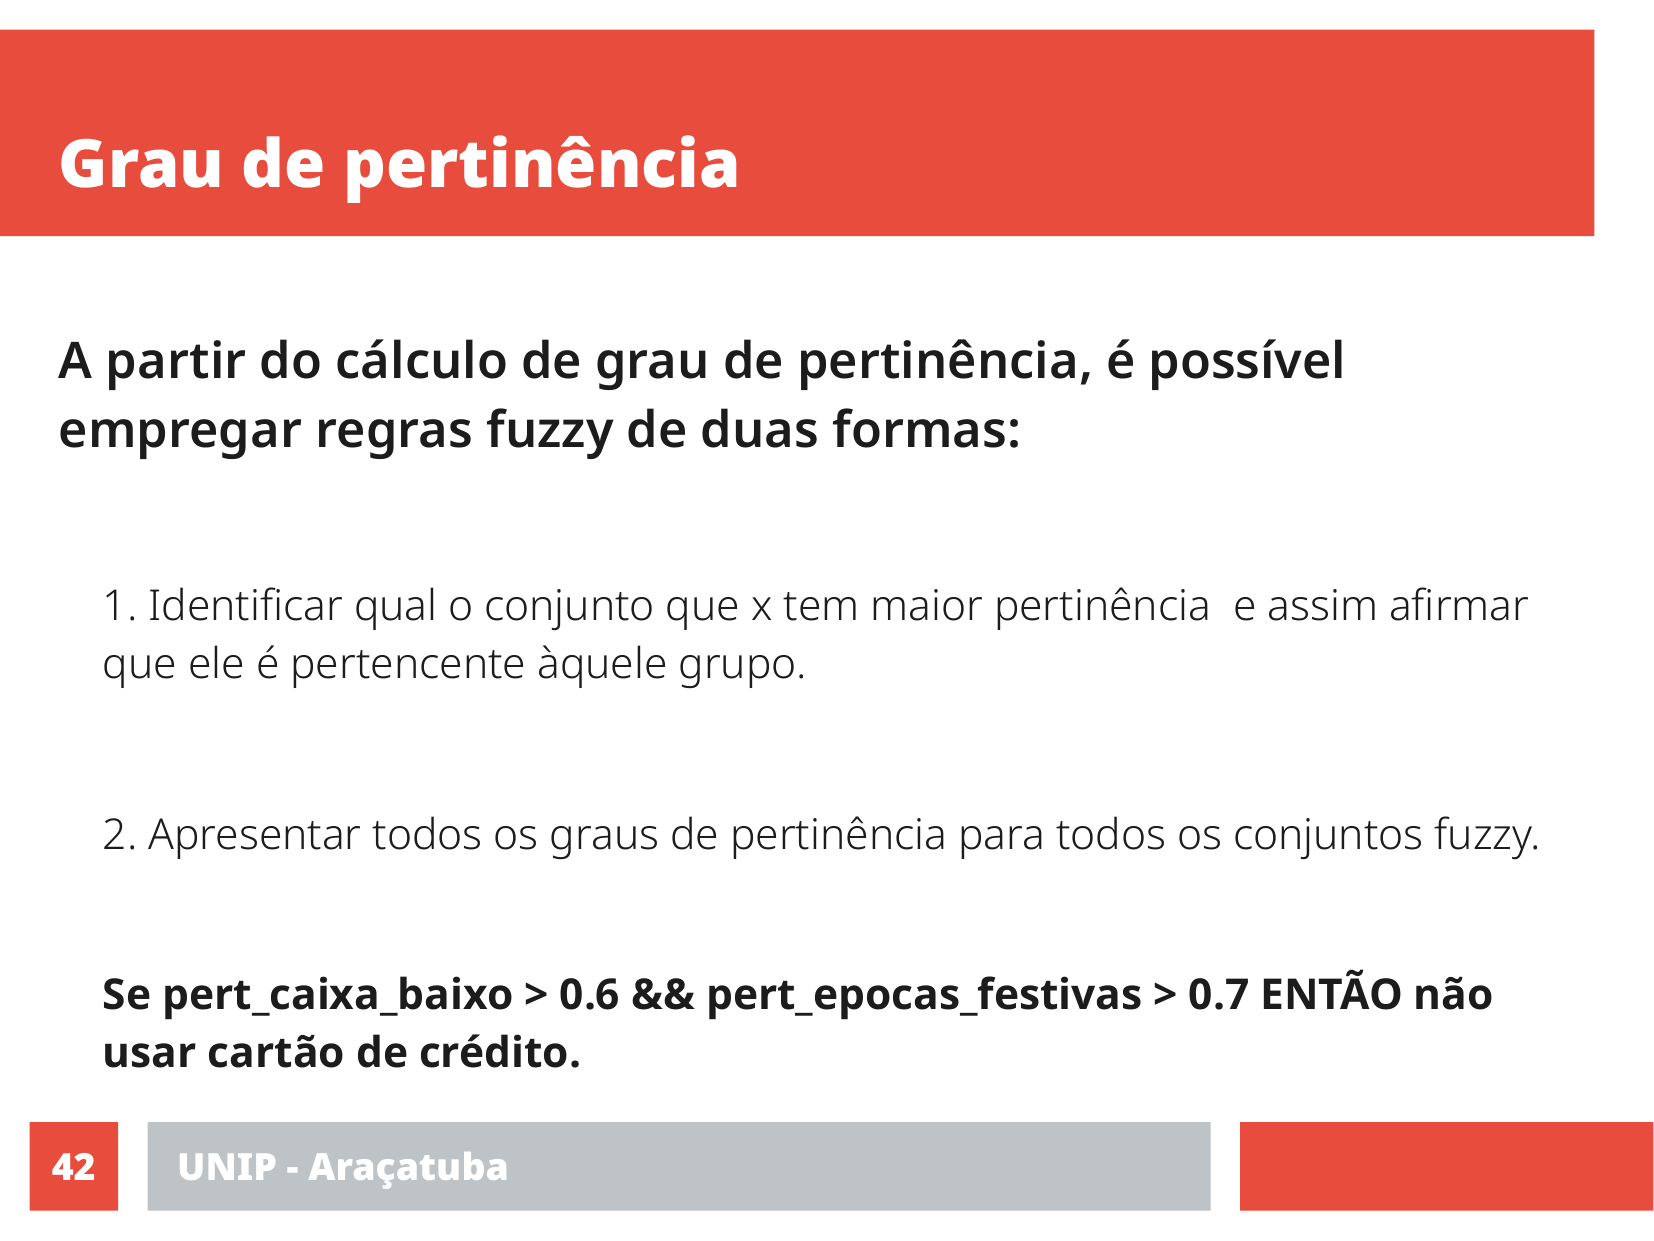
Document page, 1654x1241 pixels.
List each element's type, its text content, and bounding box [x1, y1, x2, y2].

list A partir do cálculo de grau de pertinência, é possível empregar regras fuzzy de duas formas: 1. Identificar qual o conjunto que x tem maior pertinência e assim afirmar que ele é pertencente àquele grupo. 2. Apresentar todos os graus de pertinência para todos os conjuntos fuzzy. Se pert_caixa_baixo > 0.6 && pert_epocas_festivas > 0.7 ENTÃO não usar cartão de crédito. [59, 324, 1565, 1093]
title Grau de pertinência [59, 59, 1595, 207]
